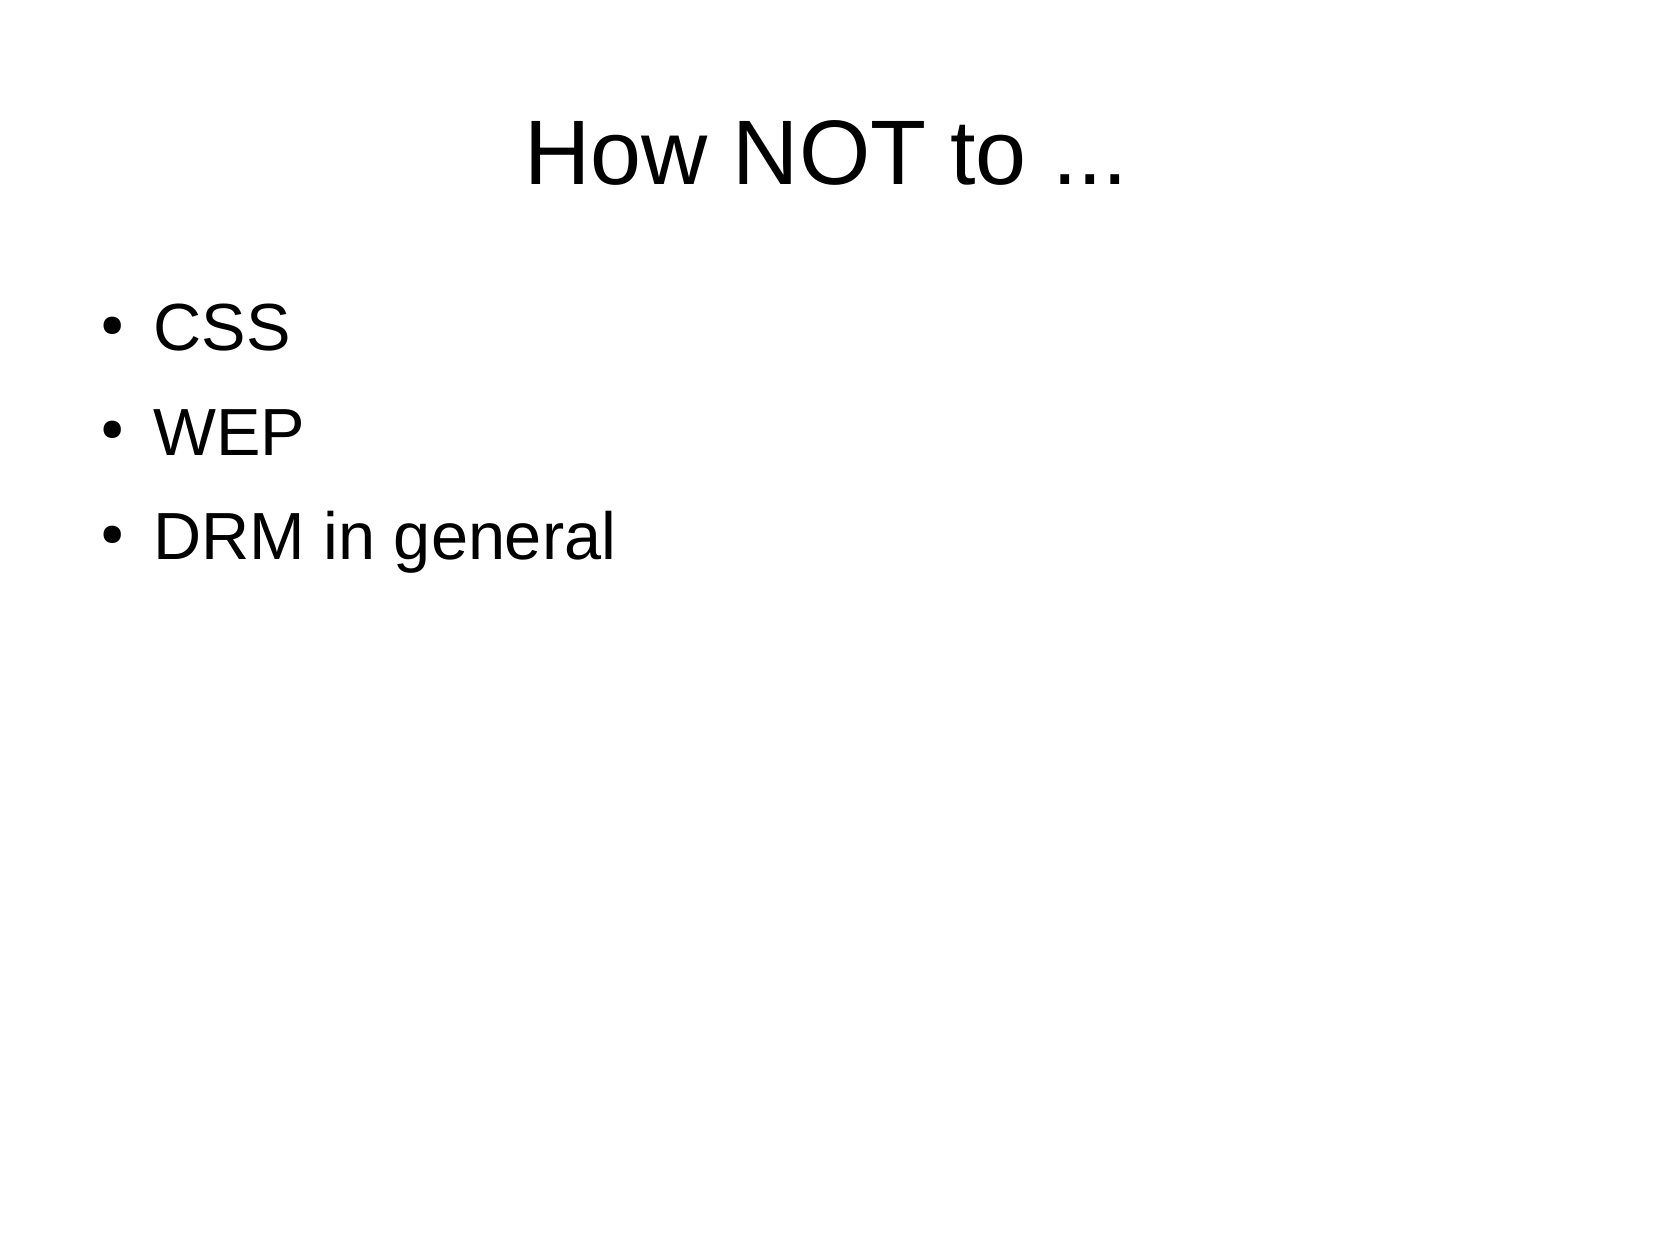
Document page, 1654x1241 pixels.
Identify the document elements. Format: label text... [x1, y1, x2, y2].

list CSS WEP DRM in general [82, 290, 1571, 1109]
title How NOT to ... [82, 56, 1571, 250]
